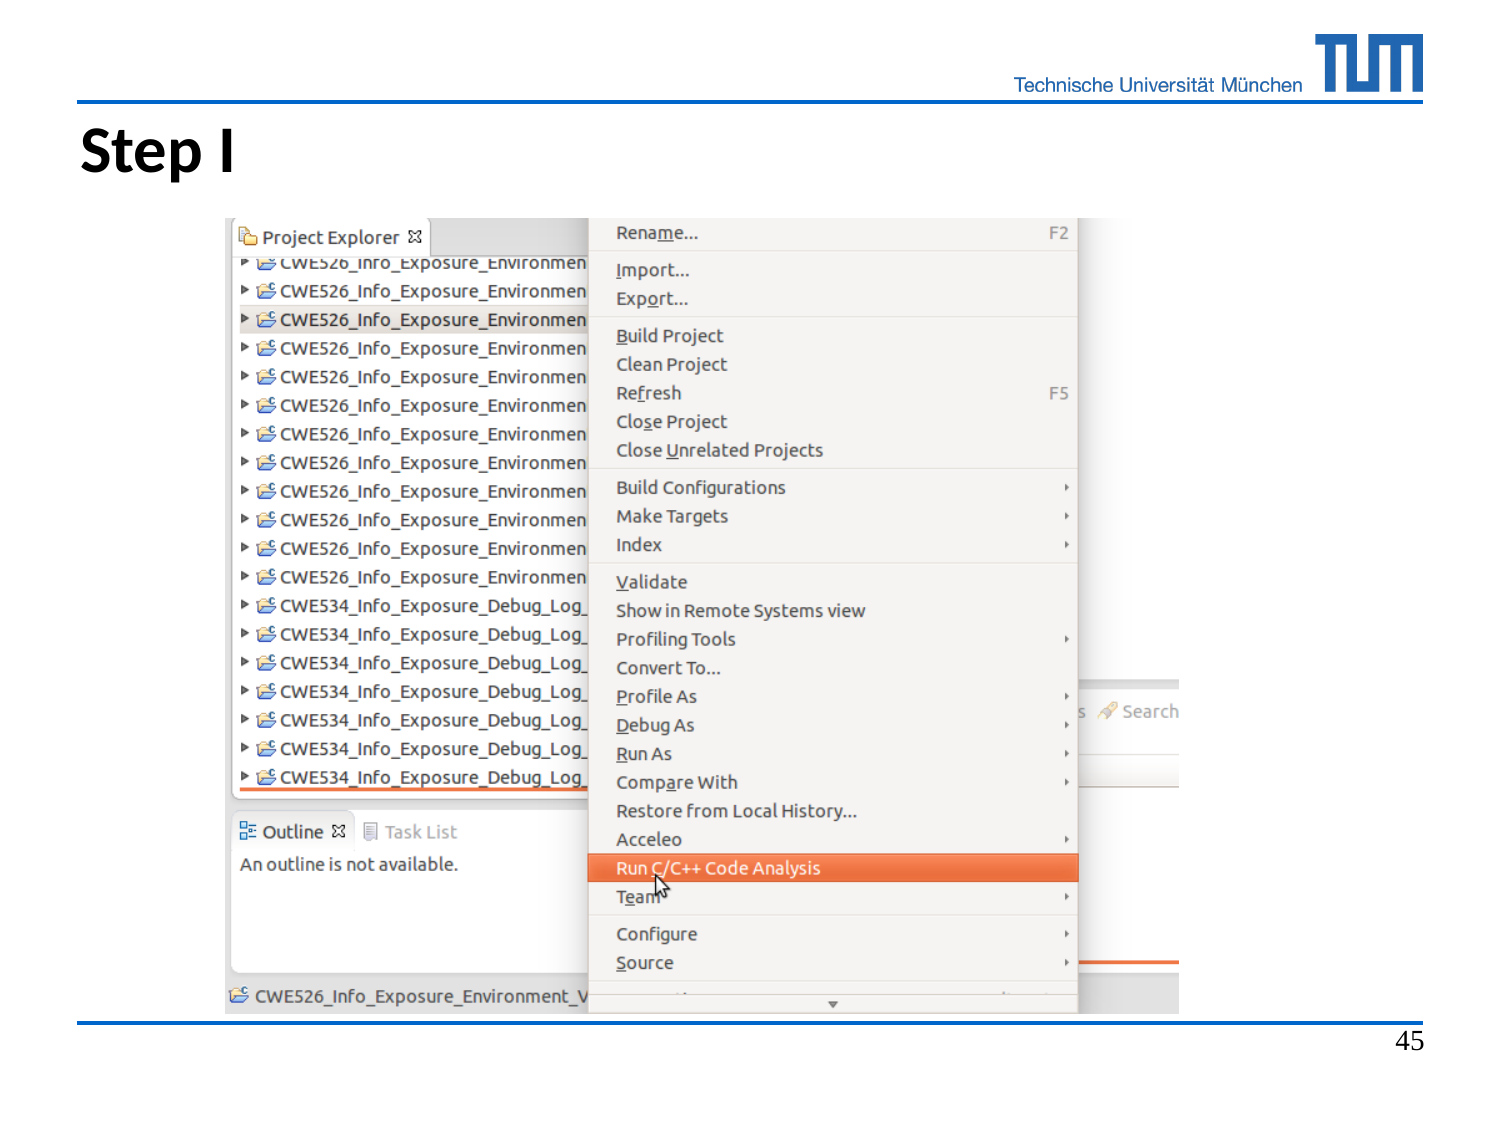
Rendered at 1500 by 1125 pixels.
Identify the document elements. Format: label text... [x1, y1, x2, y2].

picture [1014, 34, 1423, 92]
title Step I [80, 112, 1419, 200]
picture [225, 218, 1179, 1014]
